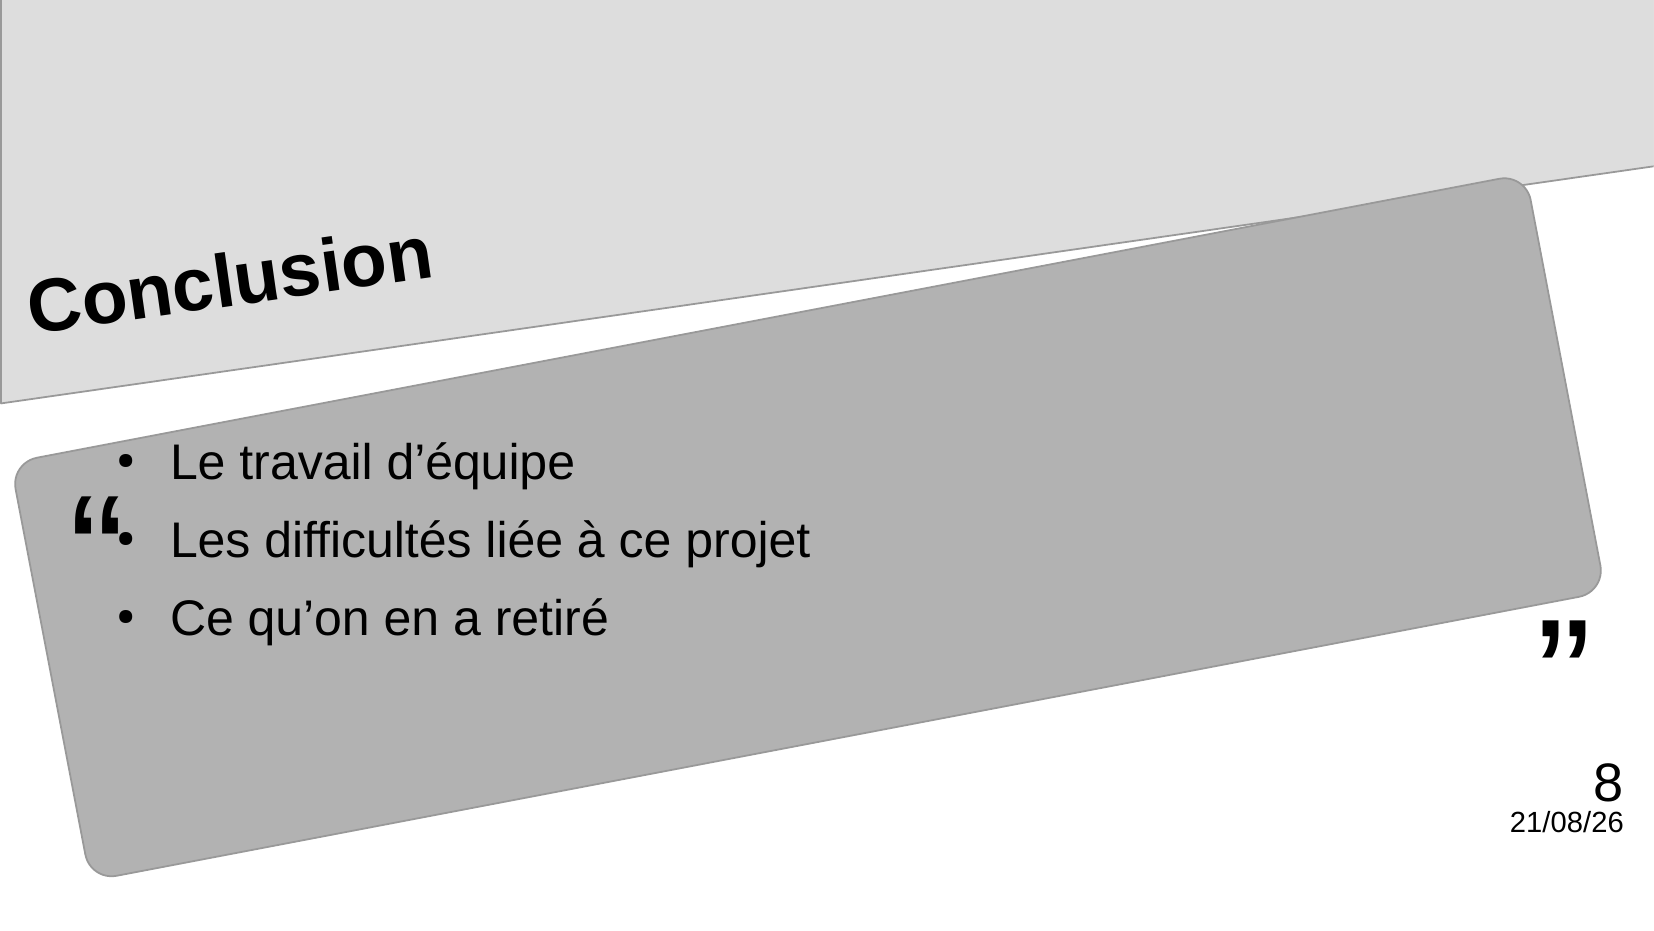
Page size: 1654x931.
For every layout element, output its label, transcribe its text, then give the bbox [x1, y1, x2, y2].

title Conclusion [16, 21, 1501, 387]
list Le travail d’équipe Les difficultés liée à ce projet Ce qu’on en a retiré [99, 434, 1555, 789]
